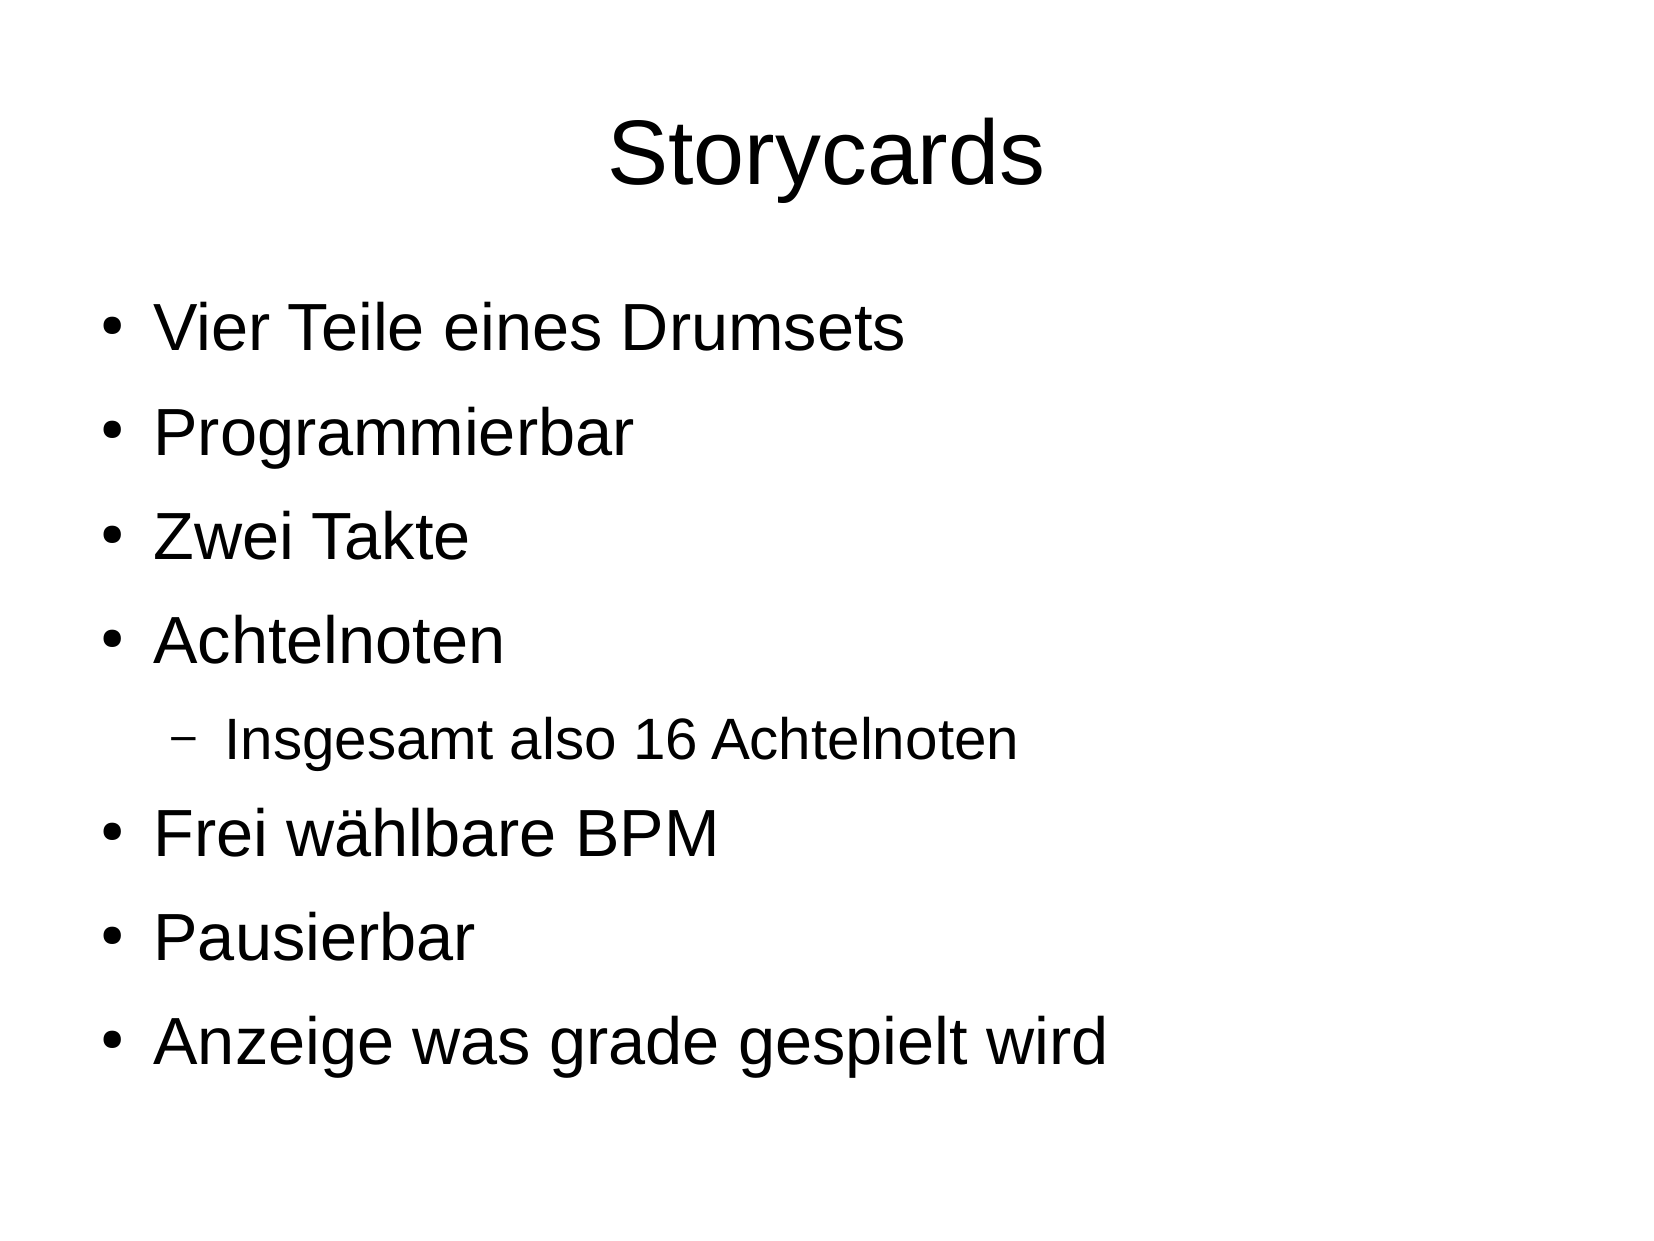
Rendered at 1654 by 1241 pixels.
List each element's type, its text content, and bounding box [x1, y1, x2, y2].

list Vier Teile eines Drumsets Programmierbar Zwei Takte Achtelnoten Insgesamt also 16 Achtelnoten Frei wählbare BPM Pausierbar Anzeige was grade gespielt wird [82, 290, 1571, 1109]
title Storycards [82, 49, 1571, 257]
